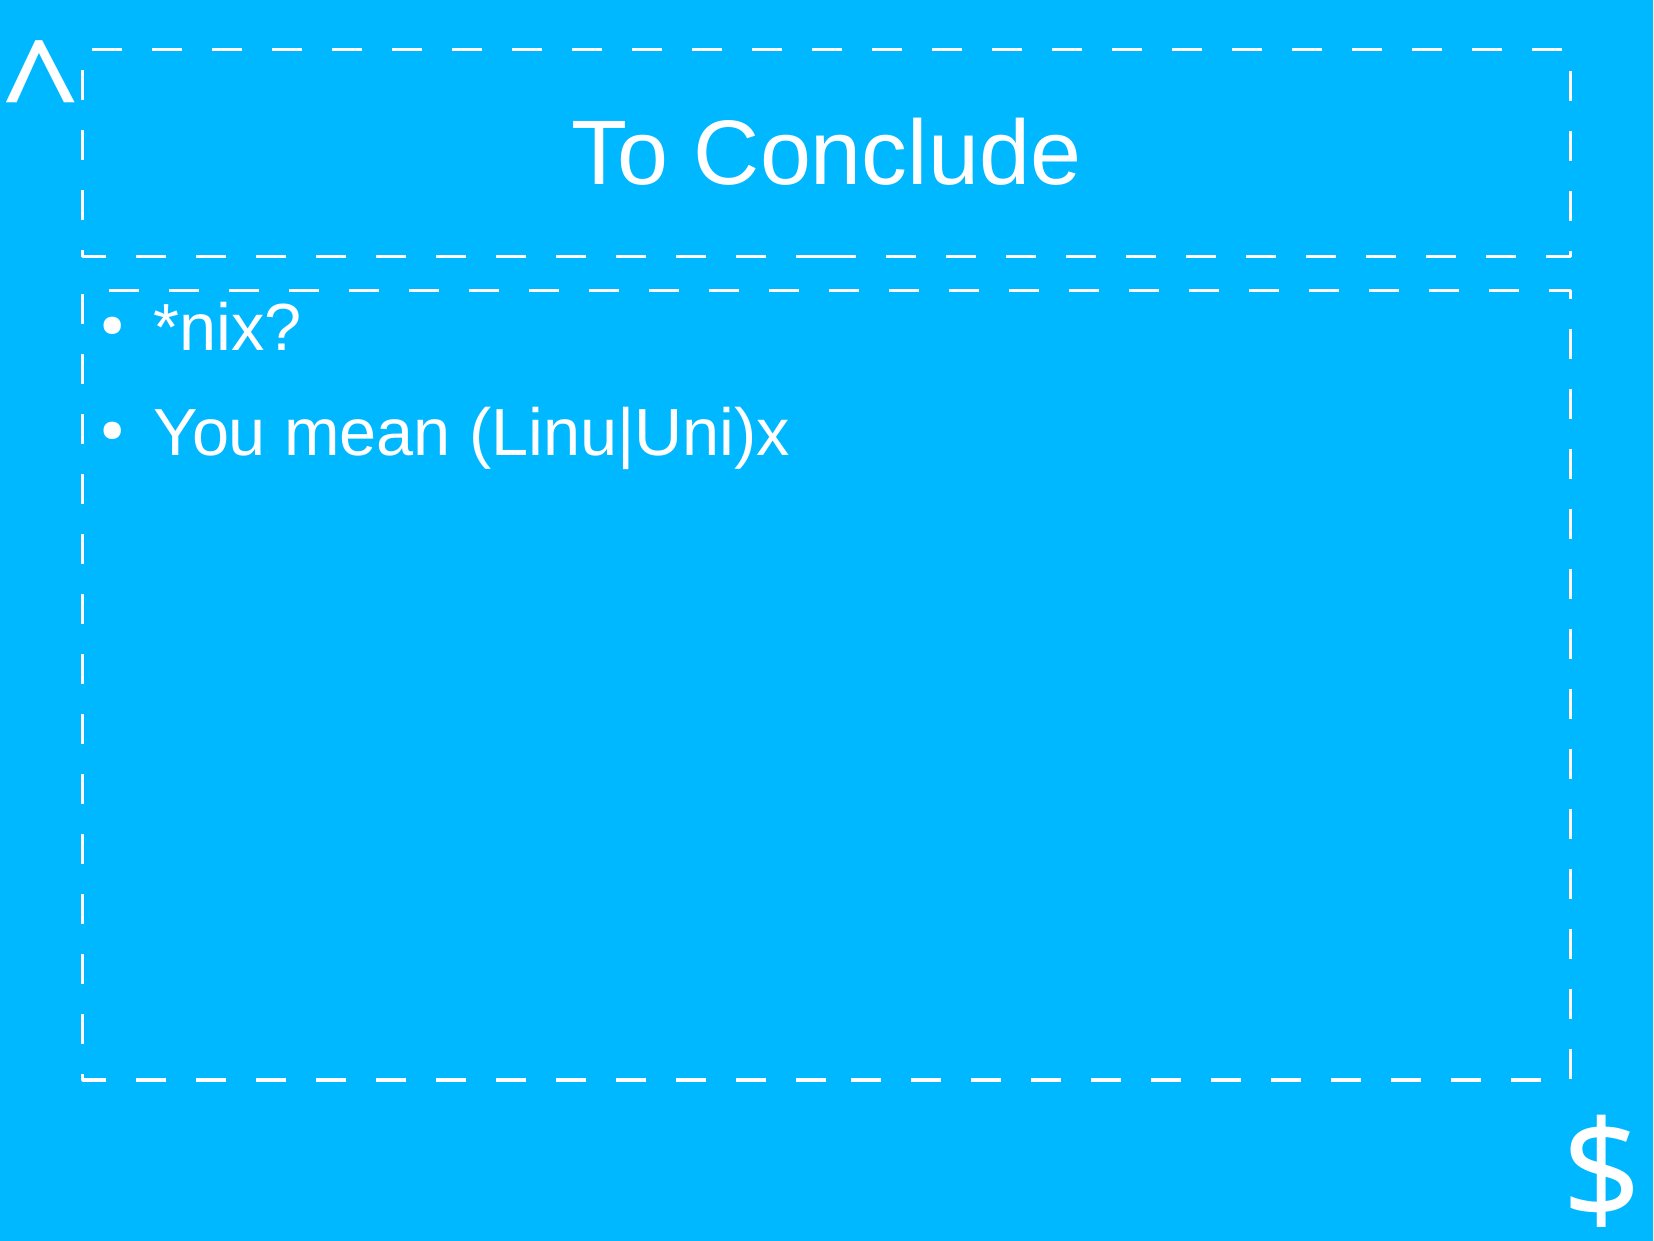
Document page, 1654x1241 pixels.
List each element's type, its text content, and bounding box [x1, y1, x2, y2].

title To Conclude [82, 49, 1571, 257]
list *nix? You mean (Linu|Uni)x [82, 290, 1571, 1081]
